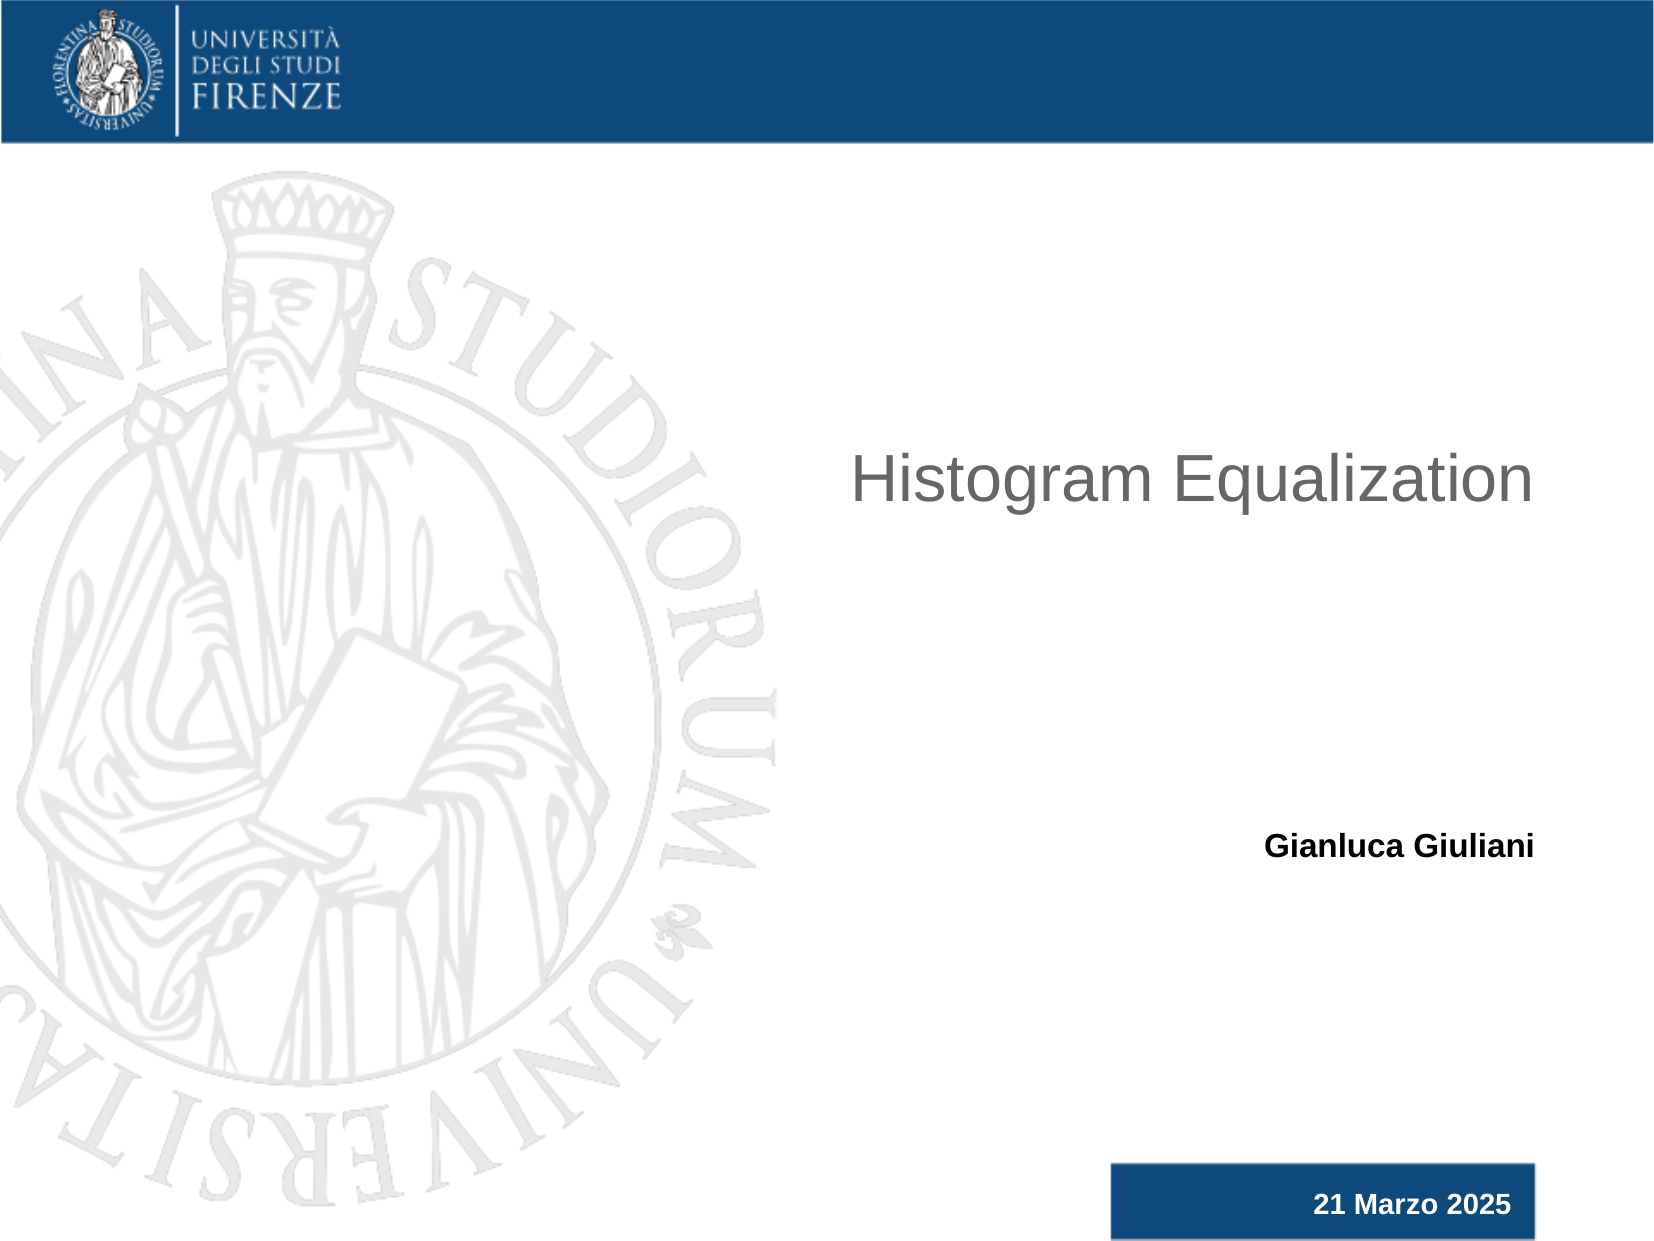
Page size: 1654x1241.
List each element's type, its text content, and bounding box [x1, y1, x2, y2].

text_box Gianluca Giuliani [673, 822, 1536, 871]
text_box 21 Marzo 2025 [649, 1181, 1512, 1229]
picture [0, 0, 1654, 1241]
subtitle Histogram Equalization [773, 419, 1536, 538]
